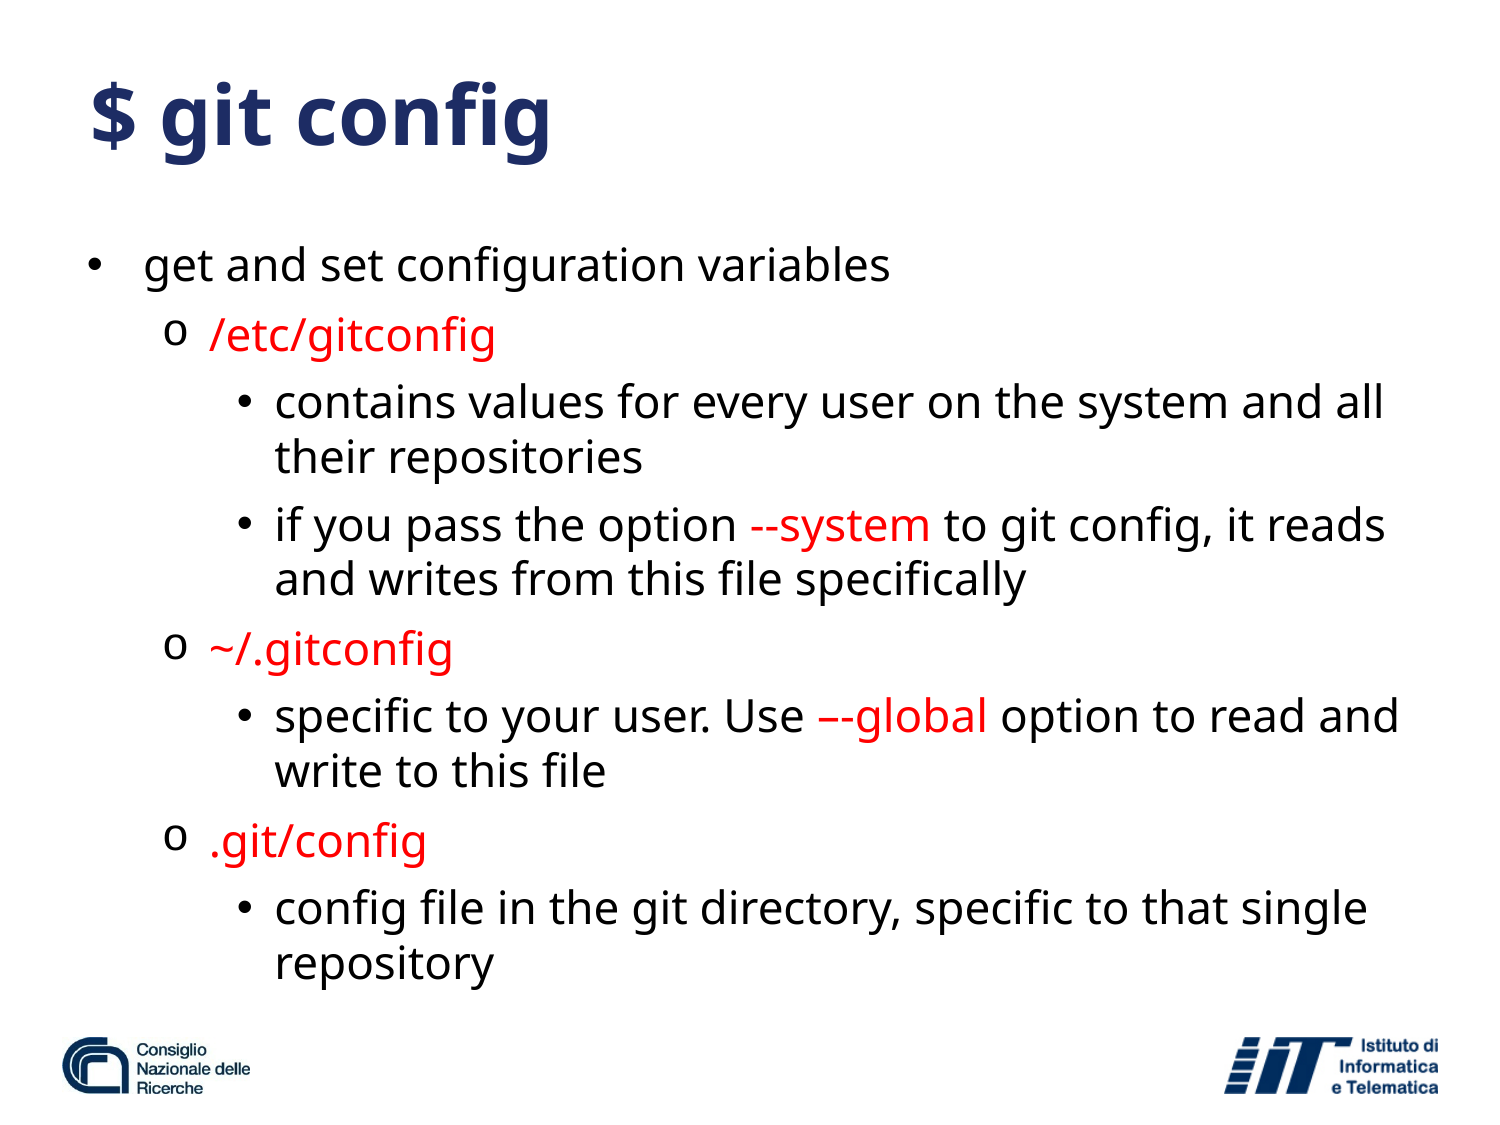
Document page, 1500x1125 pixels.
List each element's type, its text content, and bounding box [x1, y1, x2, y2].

picture [1224, 1037, 1438, 1094]
title $ git config [74, 45, 1449, 180]
list get and set configuration variables /etc/gitconfig contains values for every user on the system and all their repositories if you pass the option --system to git config, it reads and writes from this file specifically ~/.gitconfig specific to your user. Use –-global option to read and write to this file .git/config config file in the git directory, specific to that single repository [71, 228, 1422, 1022]
picture [62, 1037, 250, 1094]
